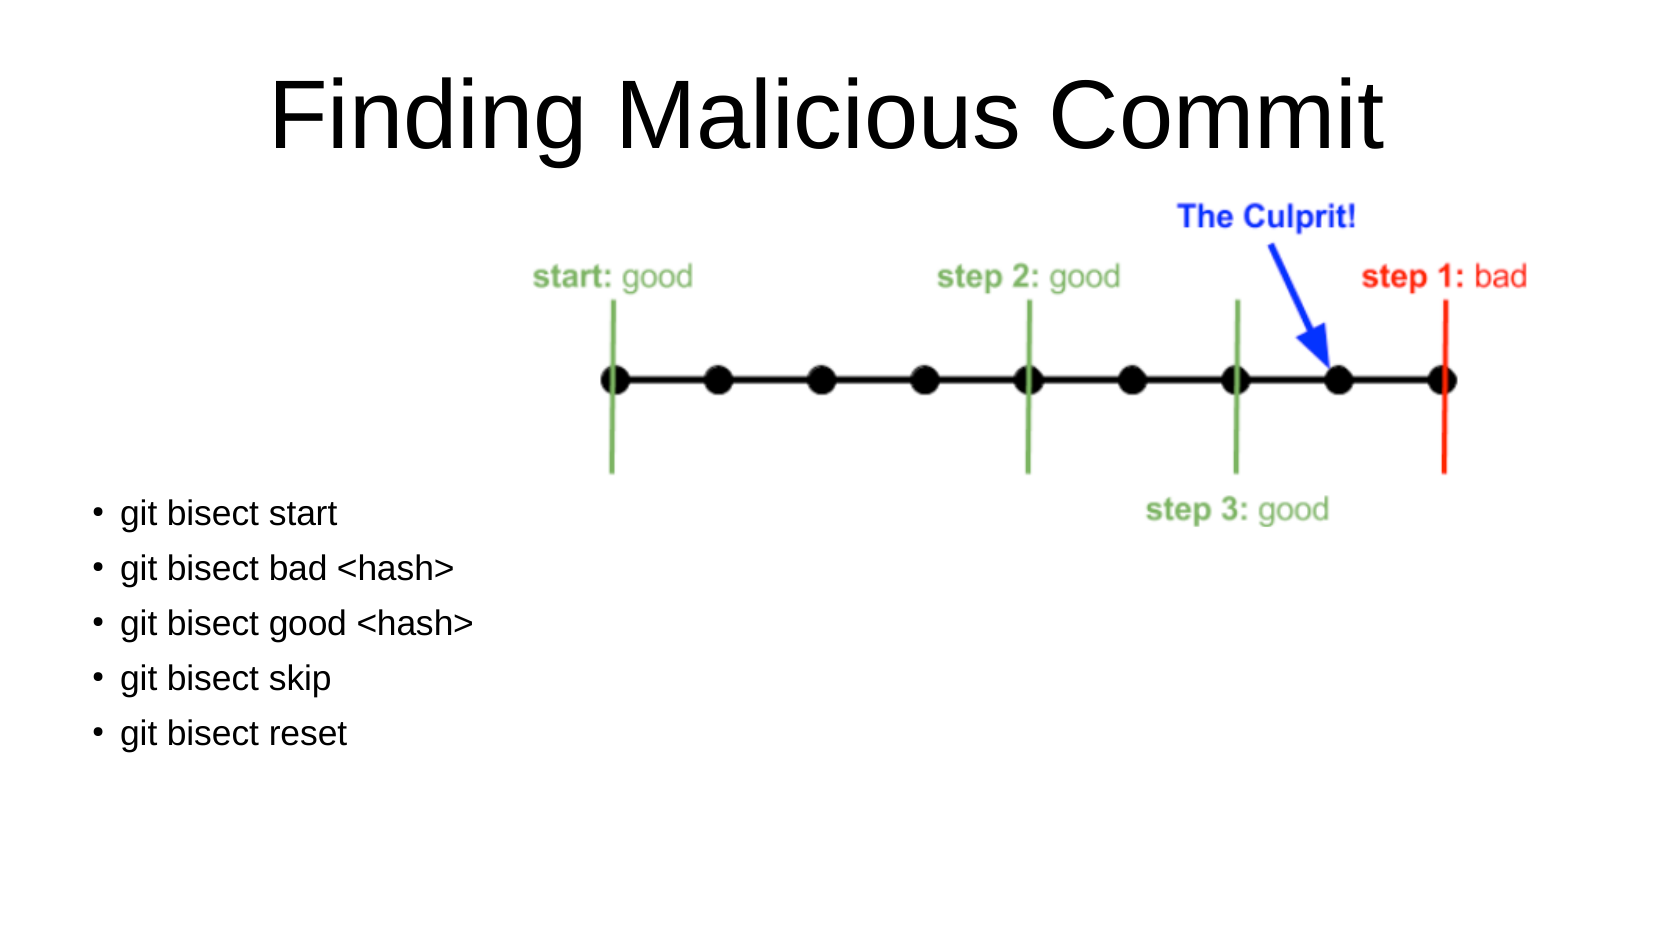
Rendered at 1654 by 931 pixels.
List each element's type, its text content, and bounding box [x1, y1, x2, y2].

title Finding Malicious Commit [82, 37, 1571, 193]
picture [510, 179, 1539, 549]
list git bisect start git bisect bad <hash> git bisect good <hash> git bisect skip git bisect reset [82, 217, 1571, 757]
